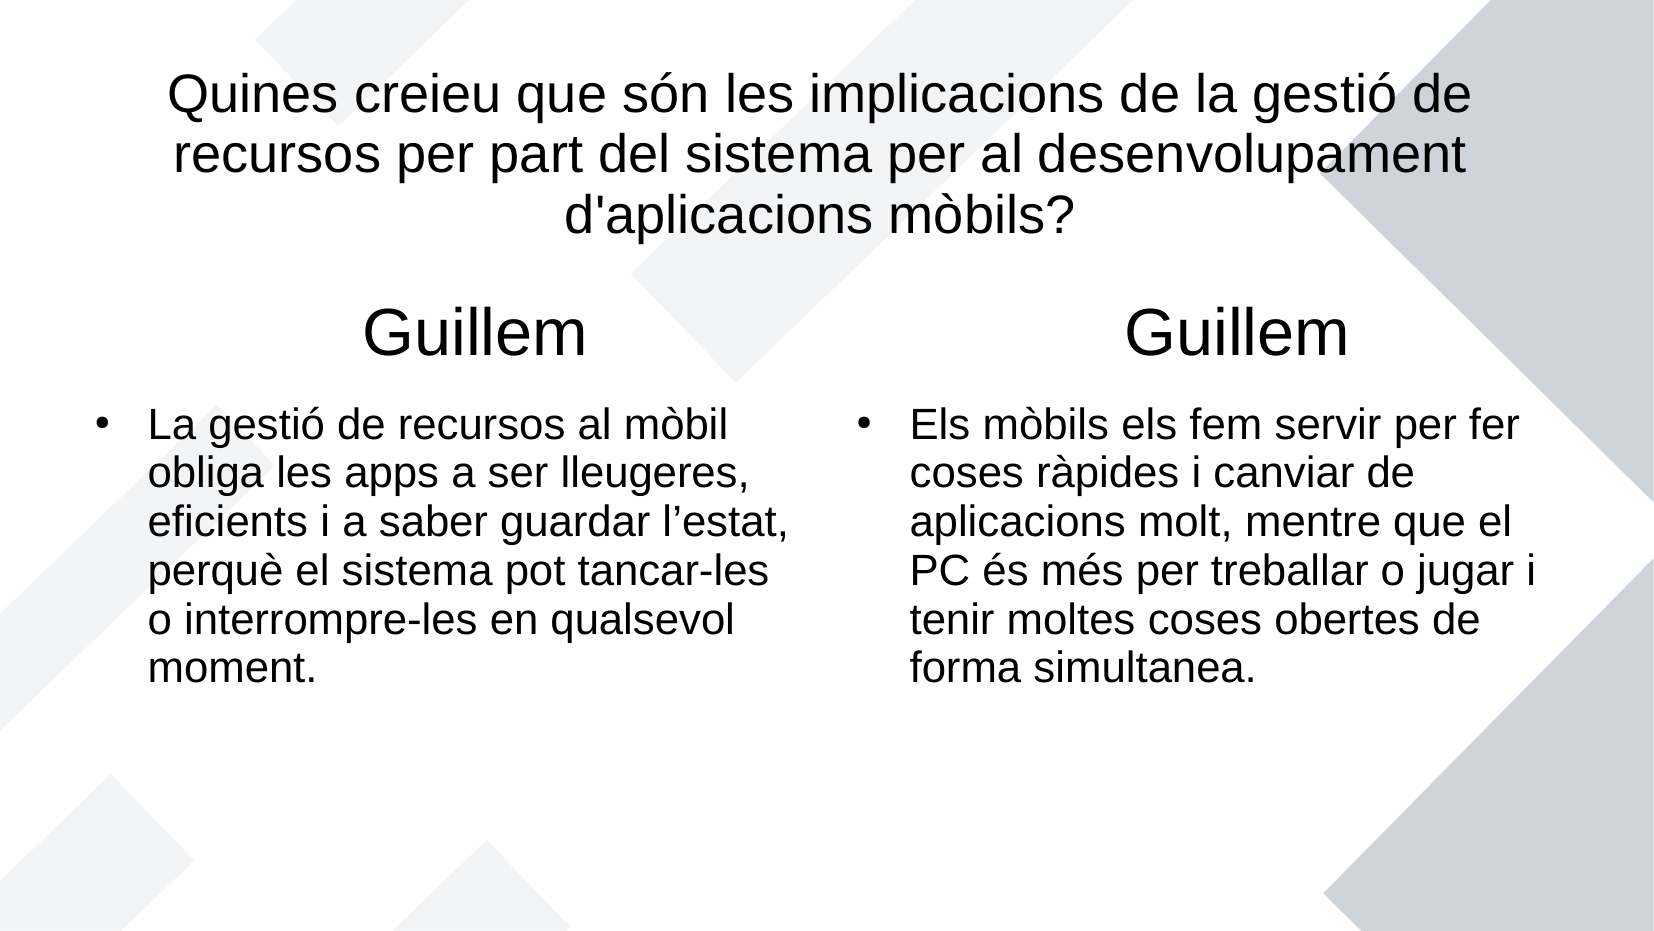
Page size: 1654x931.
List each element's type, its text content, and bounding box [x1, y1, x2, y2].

title Quines creieu que són les implicacions de la gestió de recursos per part del sistema per al desenvolupament d'aplicacions mòbils? [76, 63, 1565, 246]
list Guillem La gestió de recursos al mòbil obliga les apps a ser lleugeres, eficients i a saber guardar l’estat, perquè el sistema pot tancar-les o interrompre-les en qualsevol moment. [76, 295, 804, 835]
list Guillem Els mòbils els fem servir per fer coses ràpides i canviar de aplicacions molt, mentre que el PC és més per treballar o jugar i tenir moltes coses obertes de forma simultanea. [838, 295, 1565, 835]
